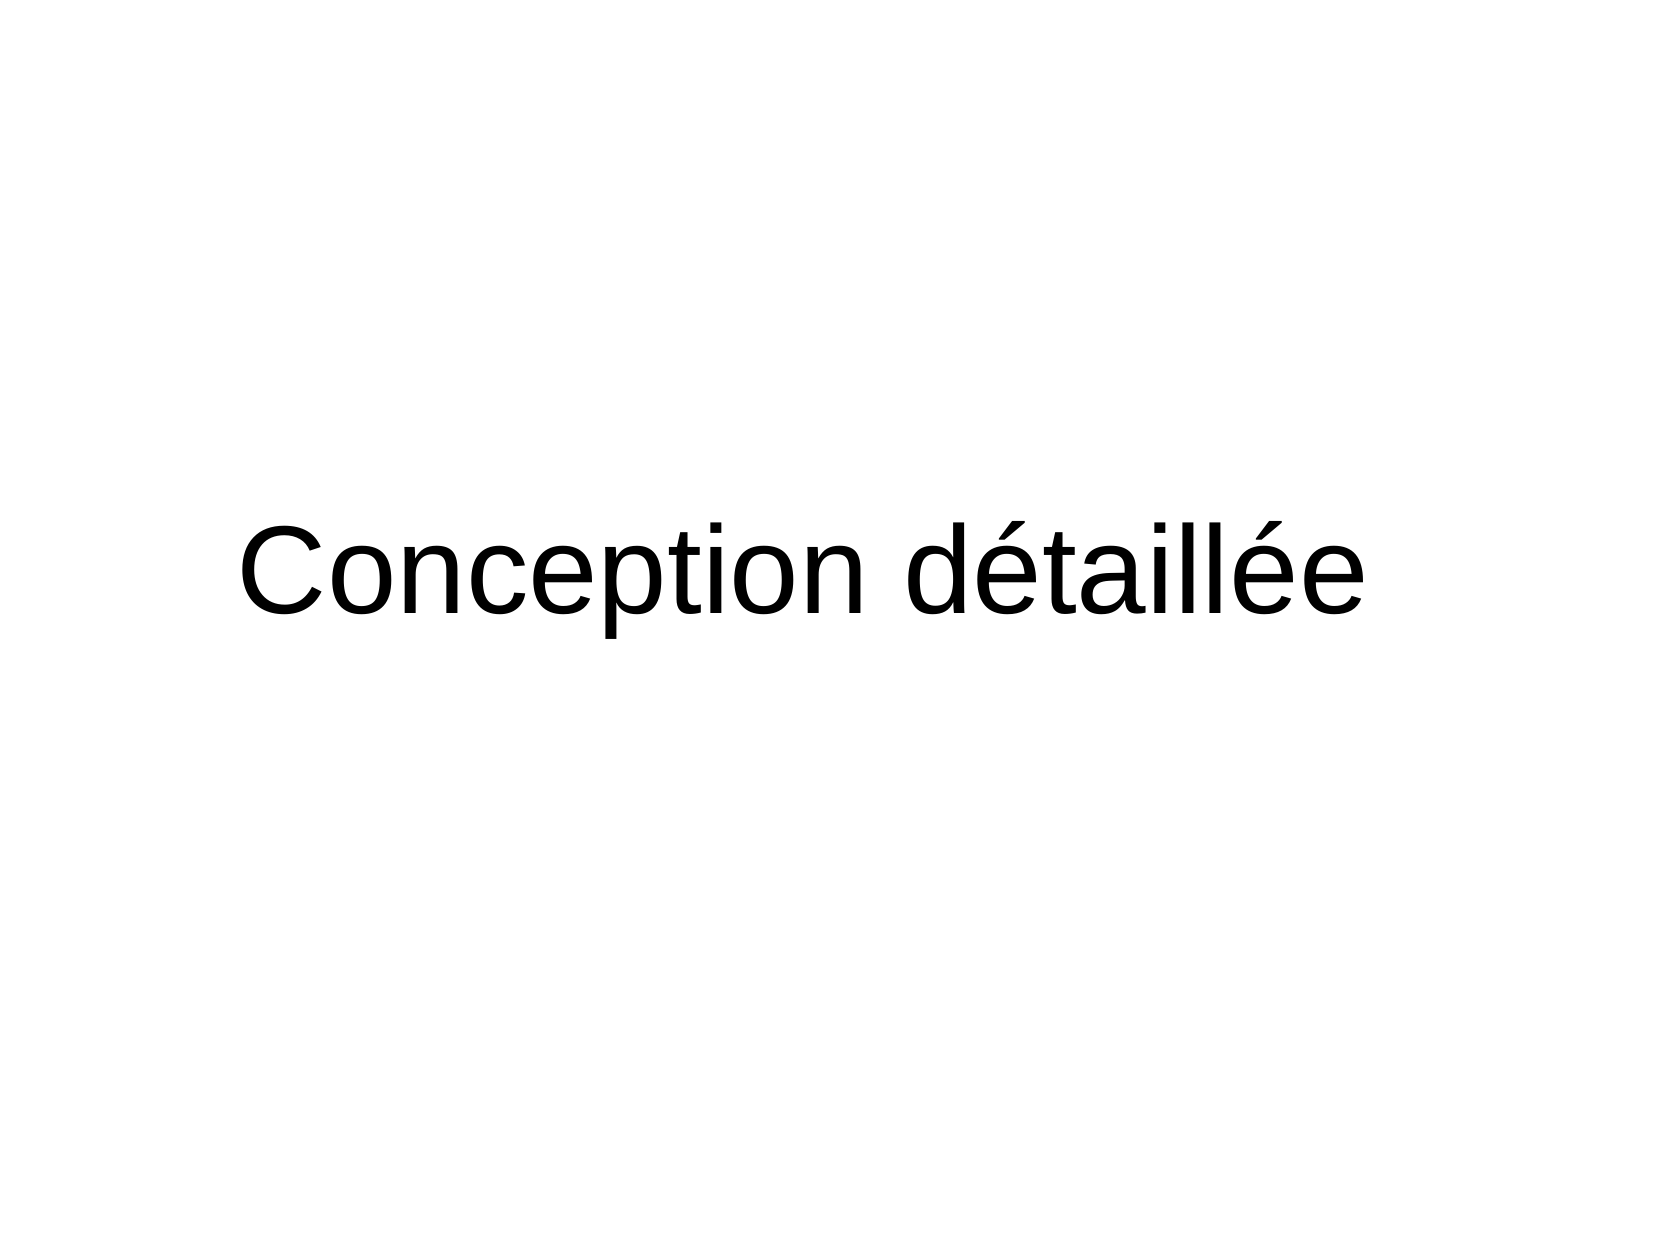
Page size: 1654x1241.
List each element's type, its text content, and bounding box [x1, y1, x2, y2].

title Conception détaillée [59, 466, 1548, 674]
